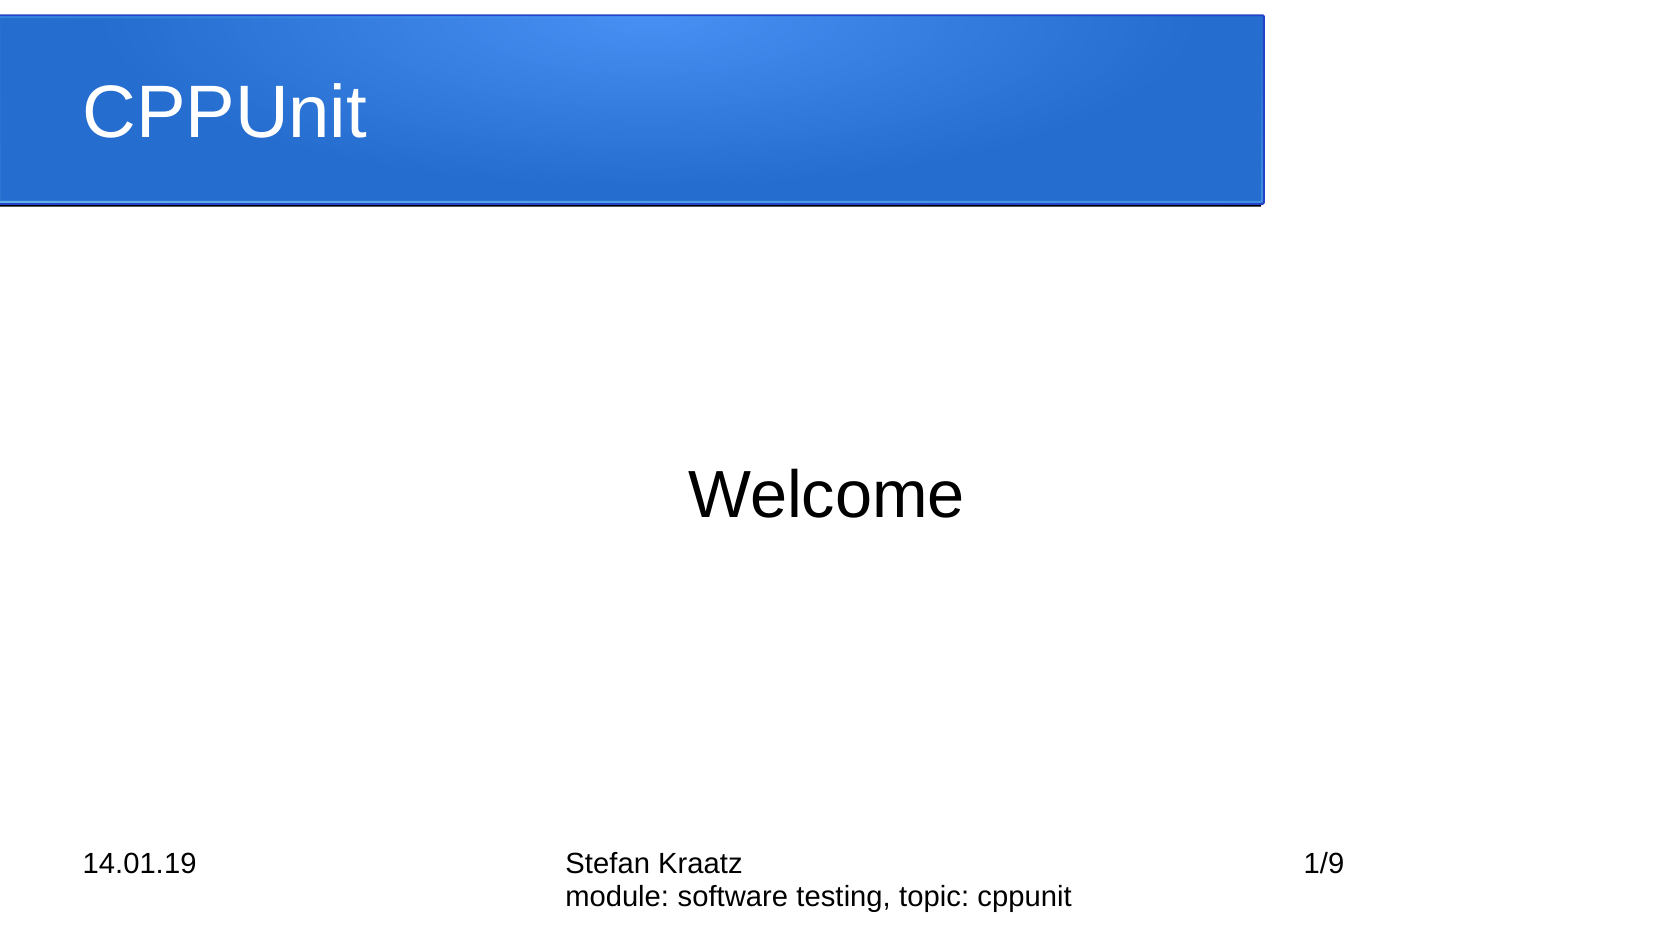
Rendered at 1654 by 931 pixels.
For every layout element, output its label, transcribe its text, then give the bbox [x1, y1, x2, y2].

title CPPUnit [82, 35, 1235, 189]
subtitle Welcome [82, 224, 1571, 764]
